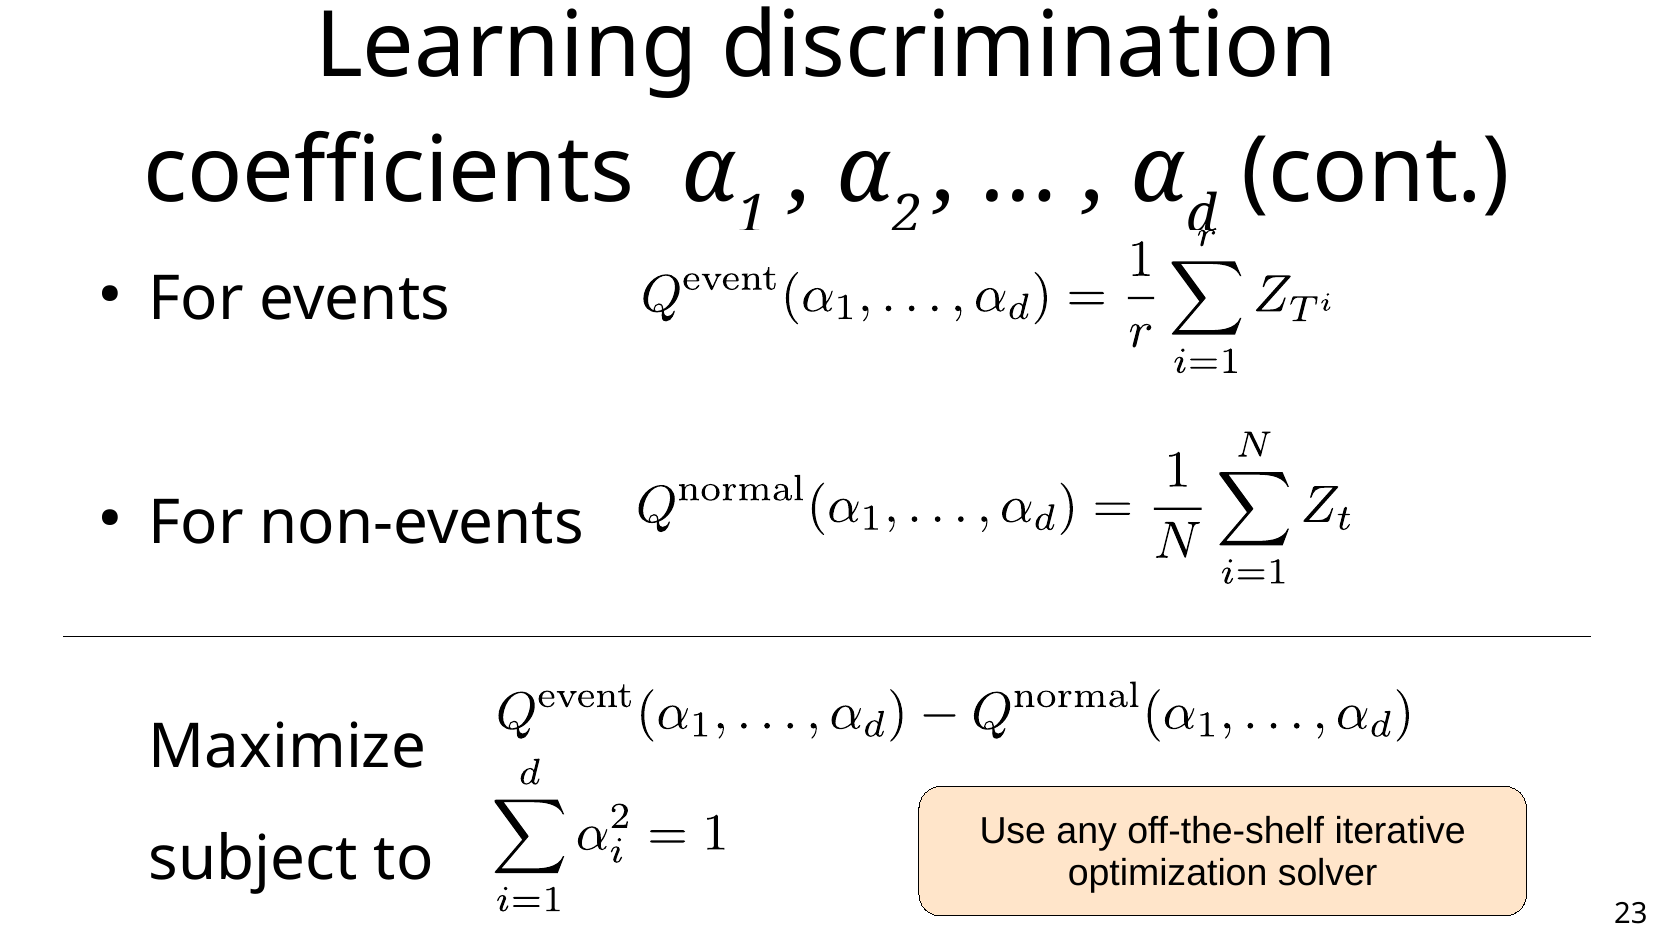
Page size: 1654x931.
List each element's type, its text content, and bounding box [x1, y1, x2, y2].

list For events For non-events Maximize subject to [82, 637, 1571, 905]
list For events For non-events Maximize subject to [82, 253, 1571, 636]
text_box [640, 229, 1333, 374]
text_box Use any off-the-shelf iterative optimization solver [918, 786, 1527, 916]
title Learning discrimination coefficients α1 , α2 , … , αd (cont.) [82, 0, 1571, 228]
text_box [495, 681, 1415, 742]
text_box [491, 758, 729, 912]
text_box [635, 431, 1353, 584]
